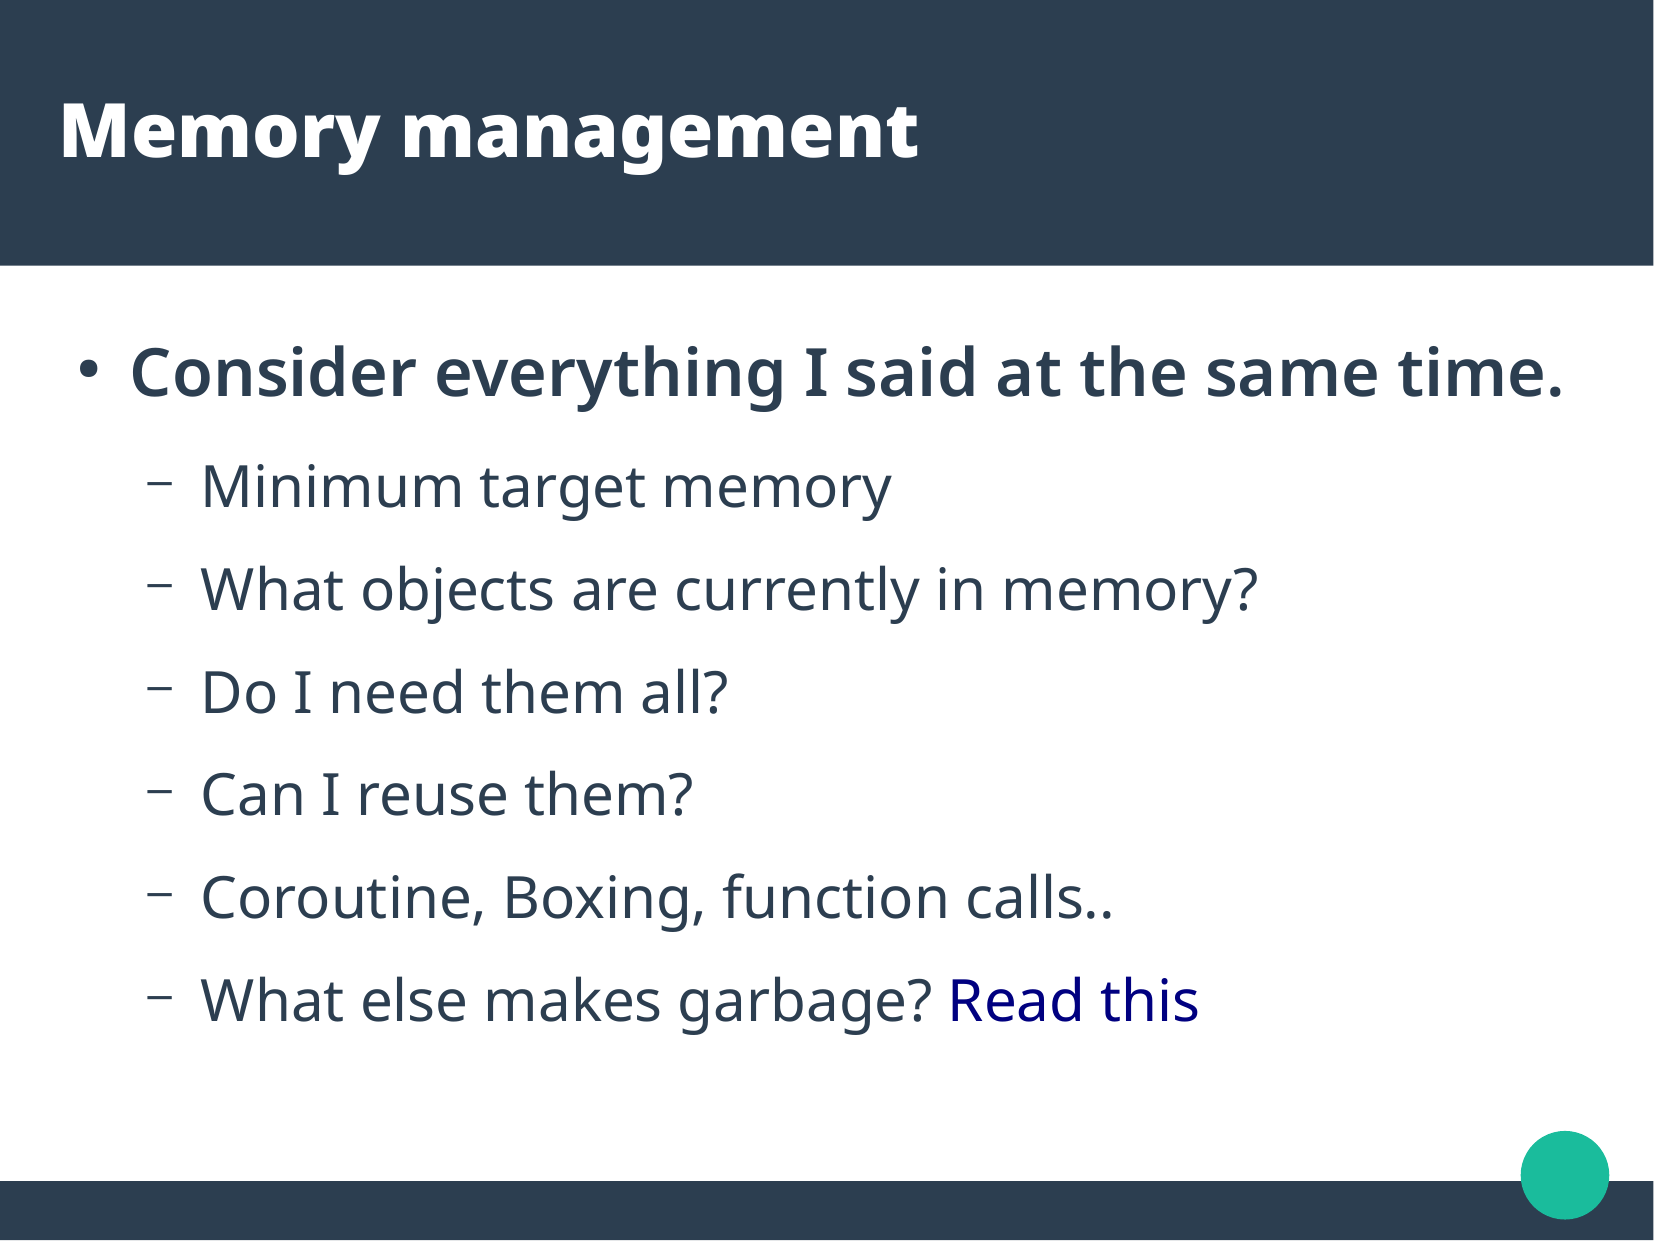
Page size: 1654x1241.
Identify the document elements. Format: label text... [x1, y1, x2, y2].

title Memory management [59, 49, 1595, 207]
list Consider everything I said at the same time. Minimum target memory What objects are currently in memory? Do I need them all? Can I reuse them? Coroutine, Boxing, function calls.. What else makes garbage? Read this [59, 324, 1595, 1152]
